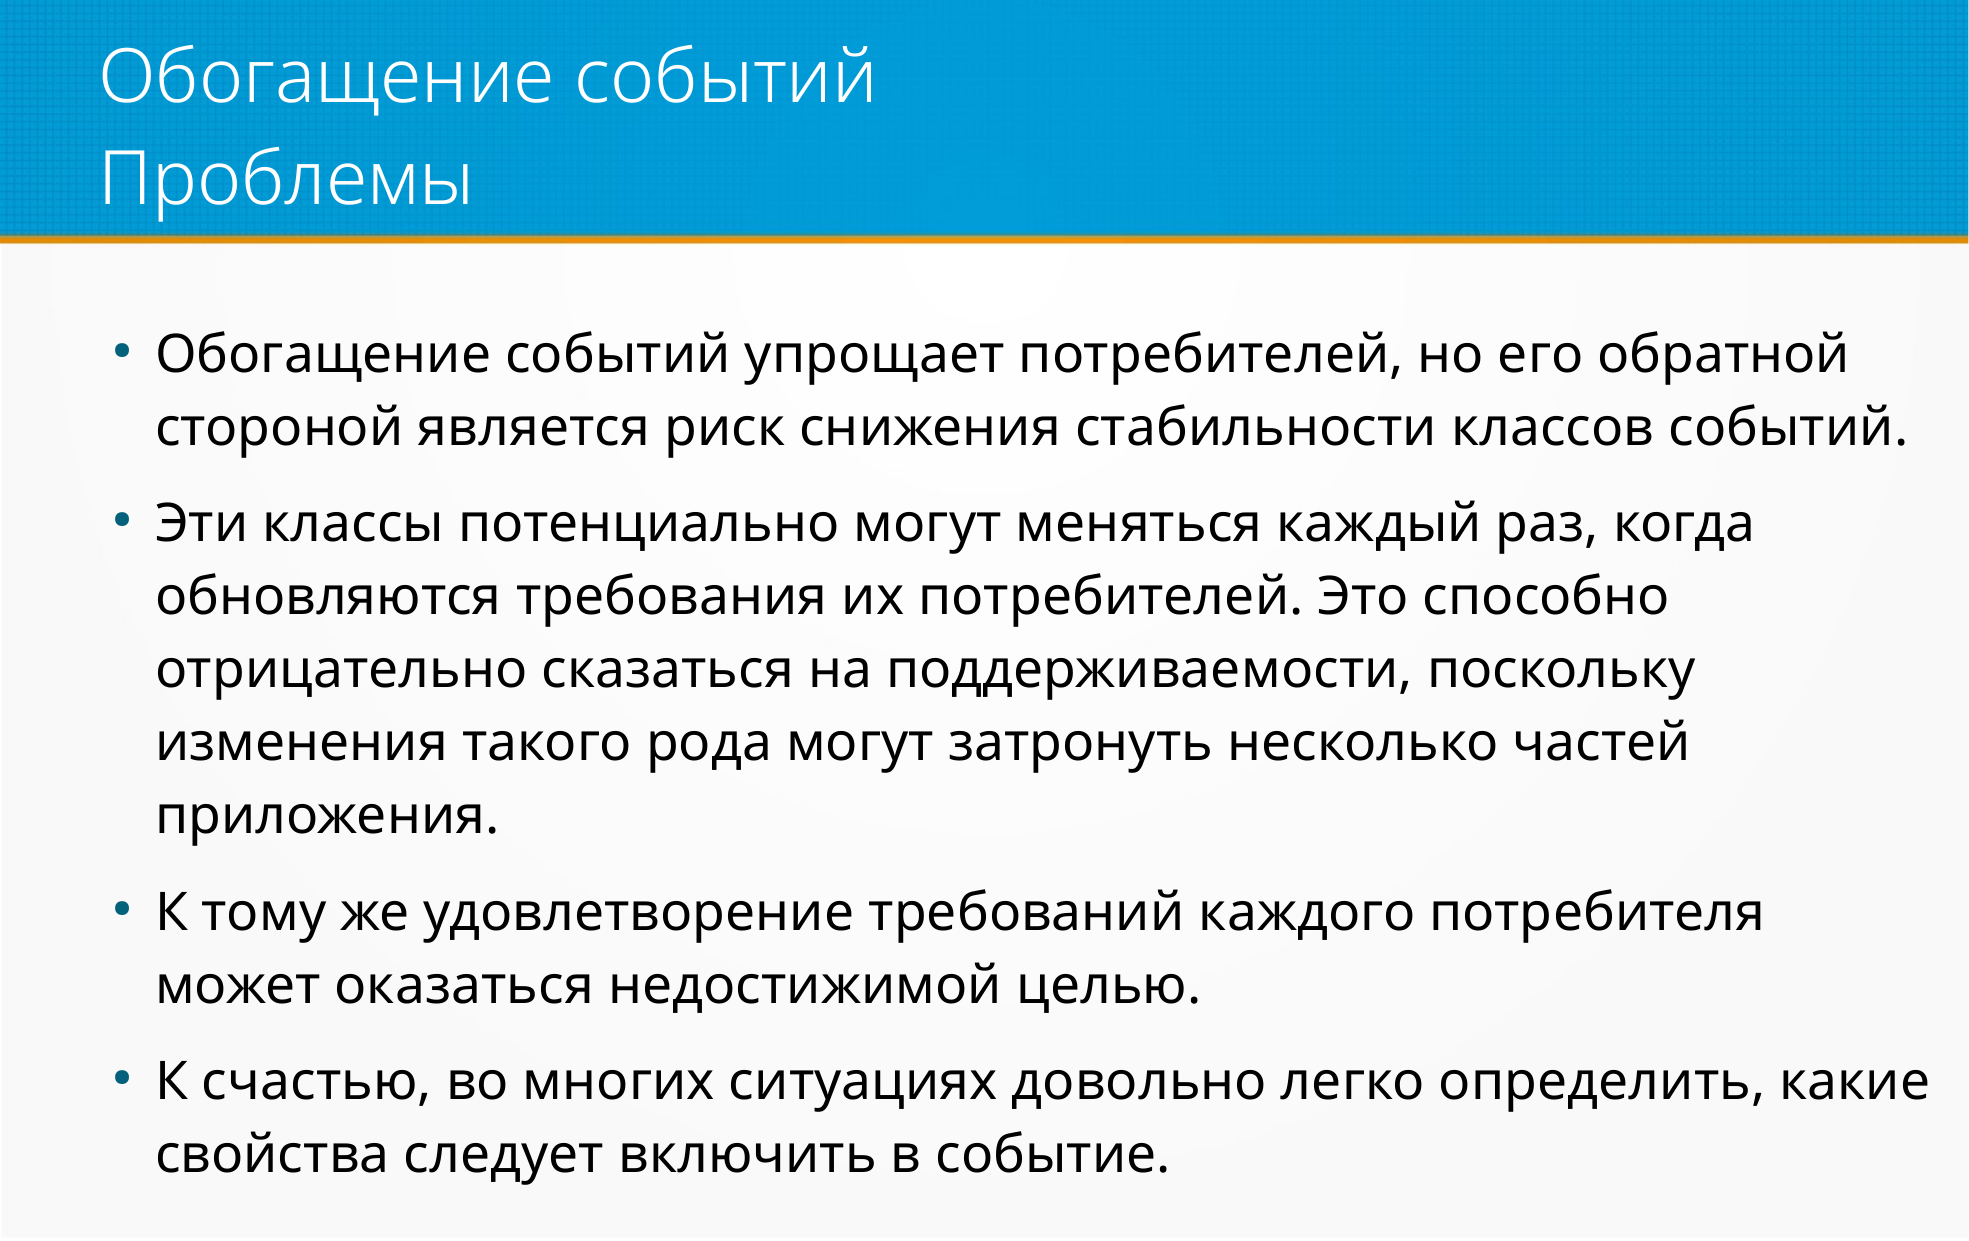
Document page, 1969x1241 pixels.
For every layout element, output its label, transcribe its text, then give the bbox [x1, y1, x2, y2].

list Обогащение событий упрощает потребителей, но его обратной стороной является риск снижения стабильности классов событий. Эти классы потенциально могут меняться каждый раз, когда обновляются требования их потребителей. Это способно отрицательно сказаться на поддерживаемости, поскольку изменения такого рода могут затронуть несколько частей приложения. К тому же удовлетворение требований каждого потребителя может оказаться недостижимой целью. К счастью, во многих ситуациях довольно легко определить, какие свойства следует включить в событие. [98, 315, 1938, 1205]
title Обогащение событий Проблемы [98, 19, 1870, 227]
picture [0, 233, 1969, 1241]
